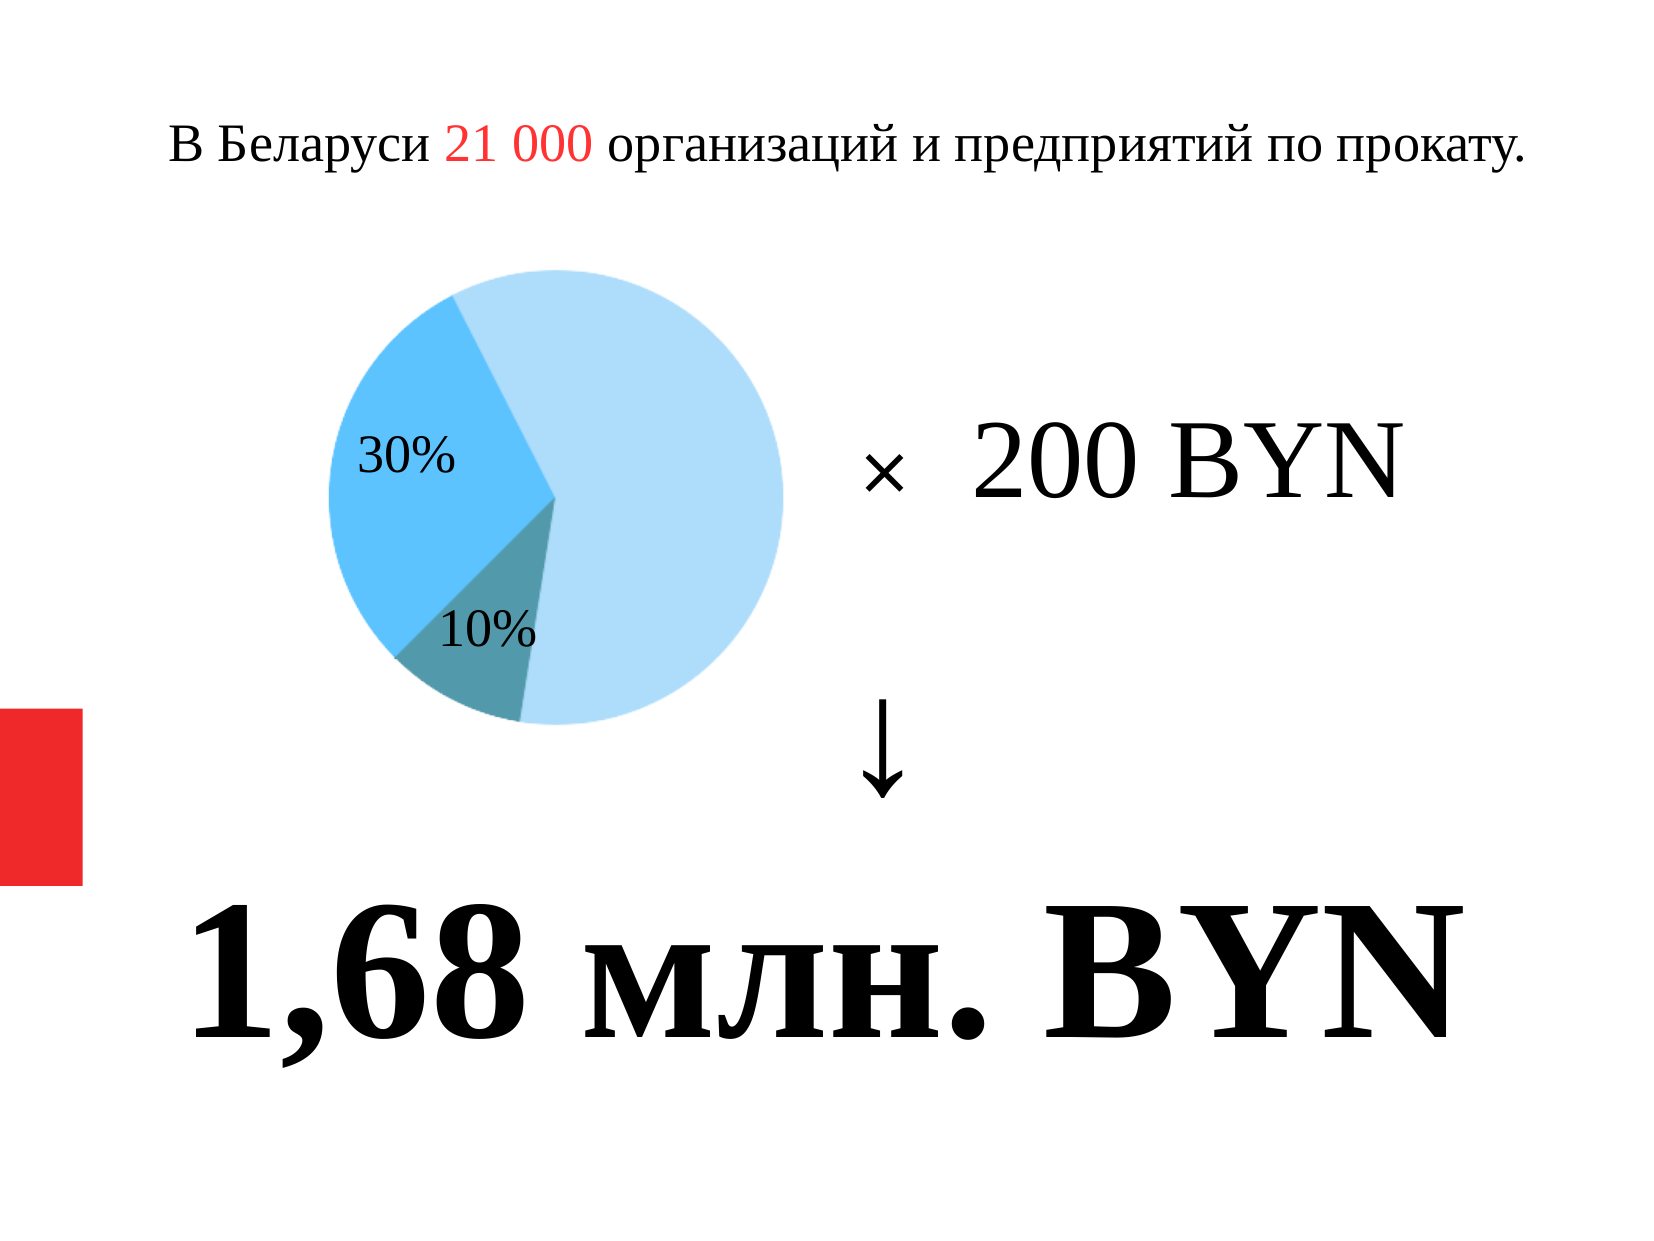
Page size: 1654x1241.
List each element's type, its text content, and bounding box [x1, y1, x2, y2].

text_box 1,68 млн. BYN [165, 851, 1526, 1123]
text_box 200 BYN [956, 389, 1630, 682]
text_box 10% [423, 590, 591, 667]
picture [0, 0, 1654, 1241]
text_box ˟ [848, 425, 922, 565]
text_box ↓ [826, 637, 952, 910]
text_box 30% [342, 417, 495, 520]
text_box В Беларуси 21 000 организаций и предприятий по прокату. [153, 106, 1583, 201]
